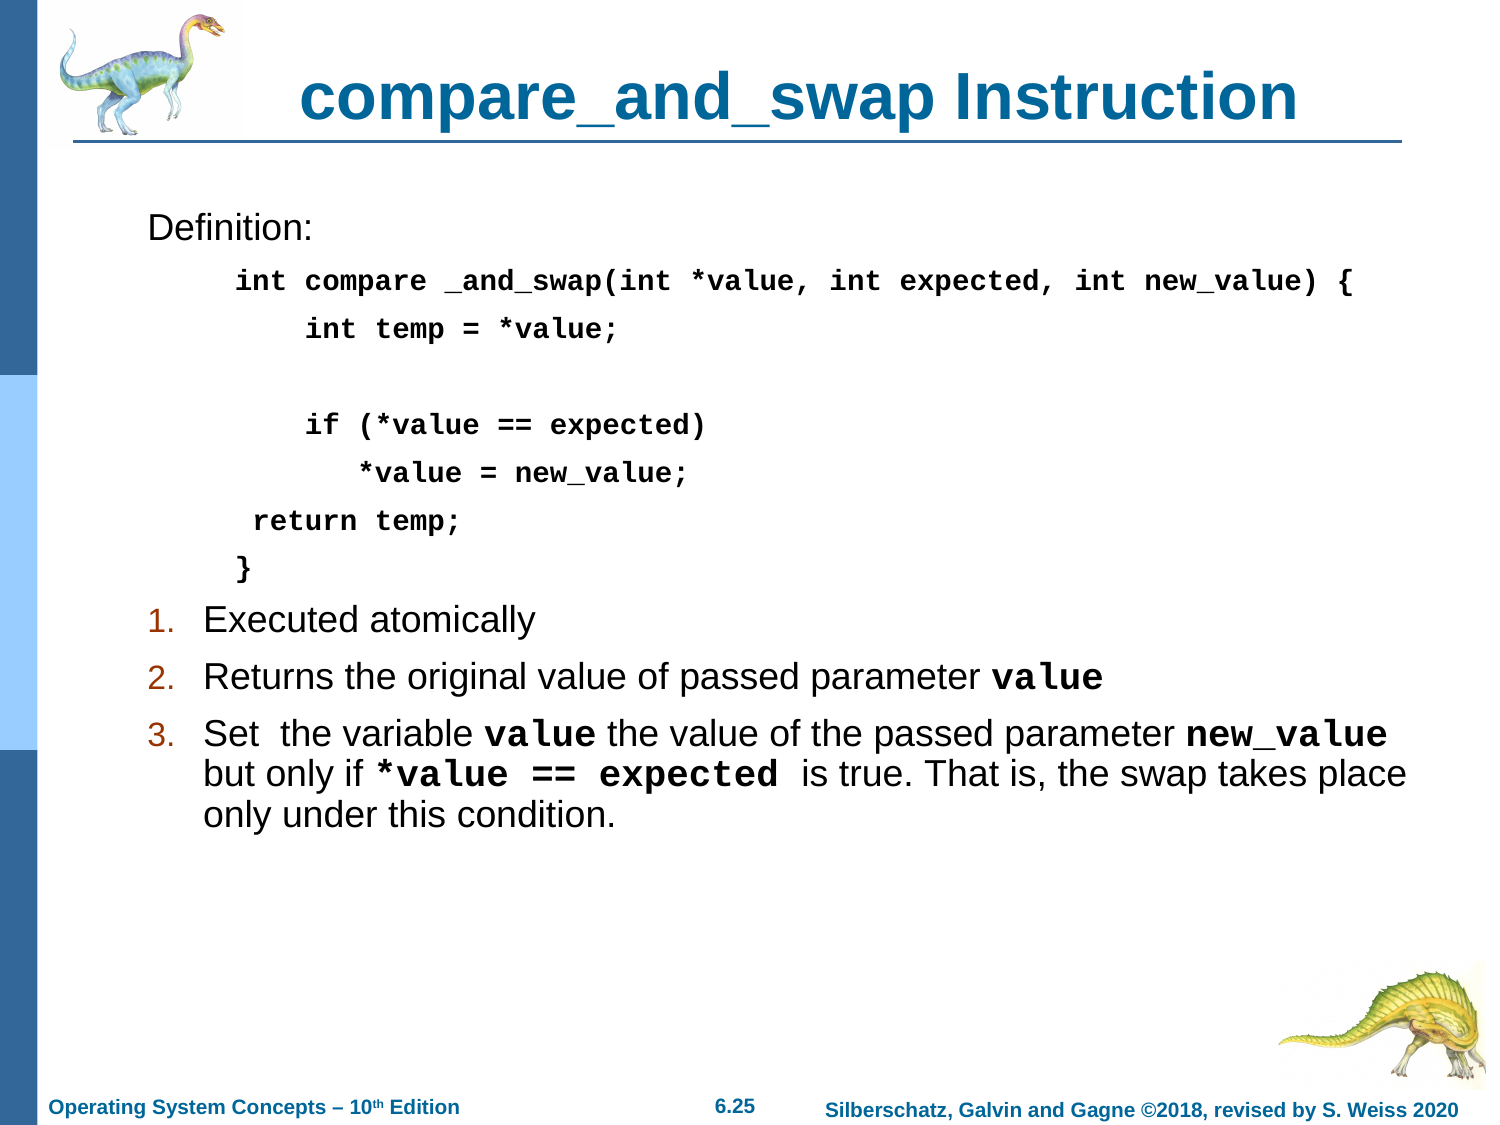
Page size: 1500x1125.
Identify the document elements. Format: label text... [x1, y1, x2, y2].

picture [46, 0, 243, 149]
title compare_and_swap Instruction [174, 45, 1425, 139]
list Definition: int compare _and_swap(int *value, int expected, int new_value) { int temp = *value; if (*value == expected) *value = new_value; return temp; } Executed atomically Returns the original value of passed parameter value Set the variable value the value of the passed parameter new_value but only if *value == expected is true. That is, the swap takes place only under this condition. [132, 139, 1431, 939]
picture [1275, 959, 1486, 1090]
